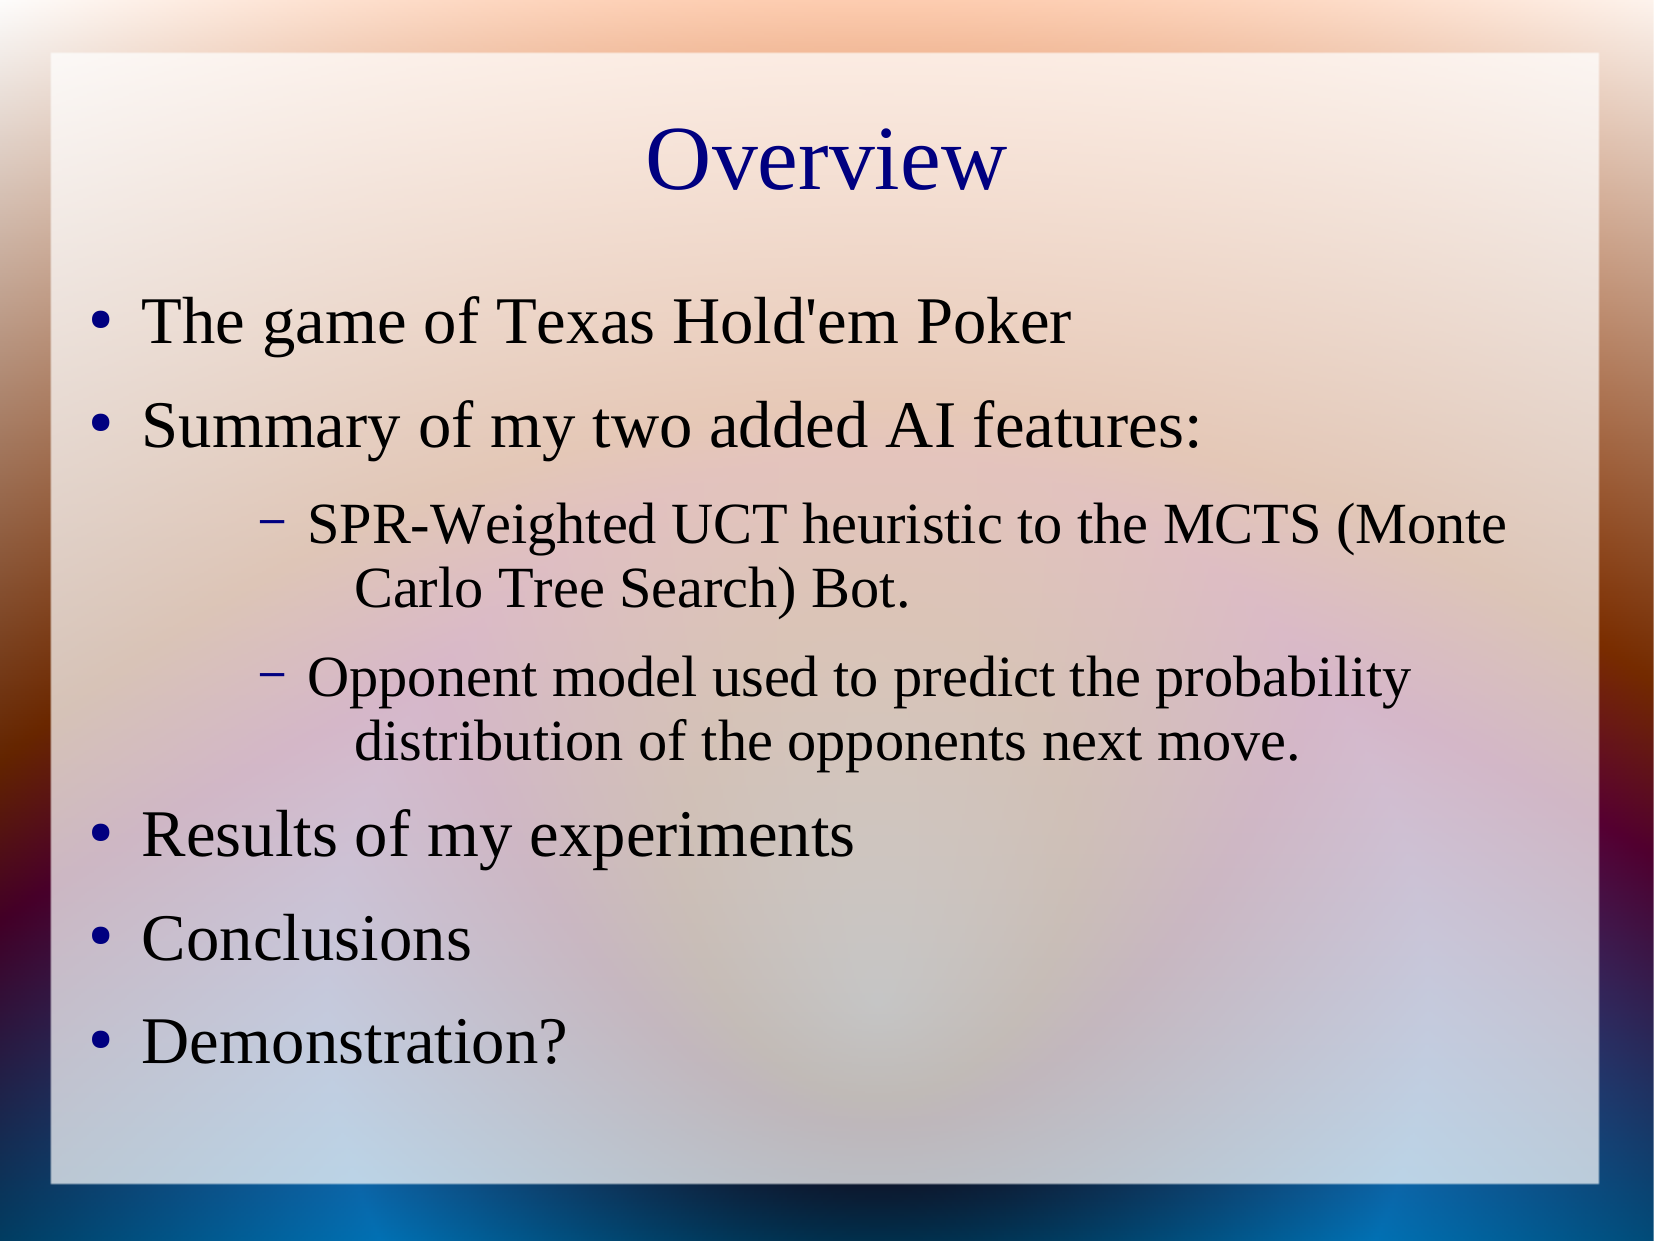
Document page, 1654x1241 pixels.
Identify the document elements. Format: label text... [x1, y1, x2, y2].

list The game of Texas Hold'em Poker Summary of my two added AI features: SPR-Weighted UCT heuristic to the MCTS (Monte Carlo Tree Search) Bot. Opponent model used to predict the probability distribution of the opponents next move. Results of my experiments Conclusions Demonstration? [71, 284, 1595, 1182]
title Overview [82, 55, 1571, 263]
picture [0, 0, 1654, 1241]
